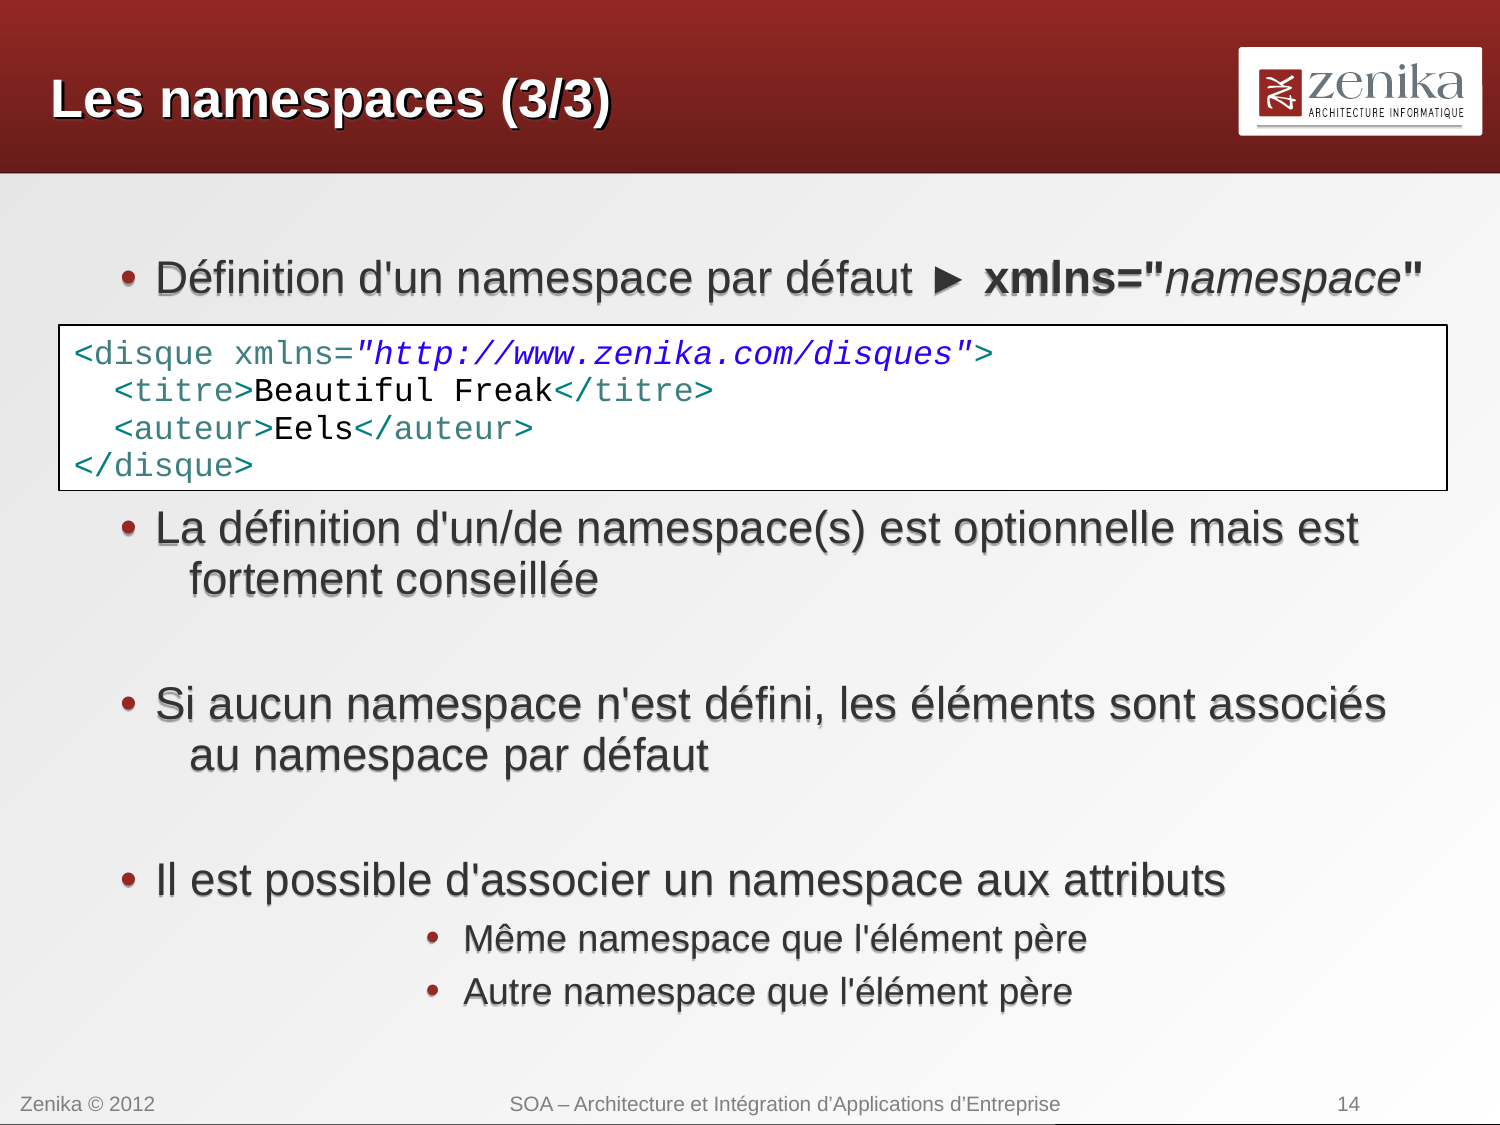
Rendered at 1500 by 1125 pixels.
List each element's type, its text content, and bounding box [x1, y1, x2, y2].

list Définition d'un namespace par défaut ► xmlns="namespace" La définition d'un/de namespace(s) est optionnelle mais est fortement conseillée Si aucun namespace n'est défini, les éléments sont associés au namespace par défaut Il est possible d'associer un namespace aux attributs Même namespace que l'élément père Autre namespace que l'élément père [50, 249, 1435, 1064]
text_box <disque xmlns="http://www.zenika.com/disques"> <titre>Beautiful Freak</titre> <auteur>Eels</auteur> </disque> [59, 324, 1447, 491]
title Les namespaces (3/3) [50, 22, 1206, 172]
